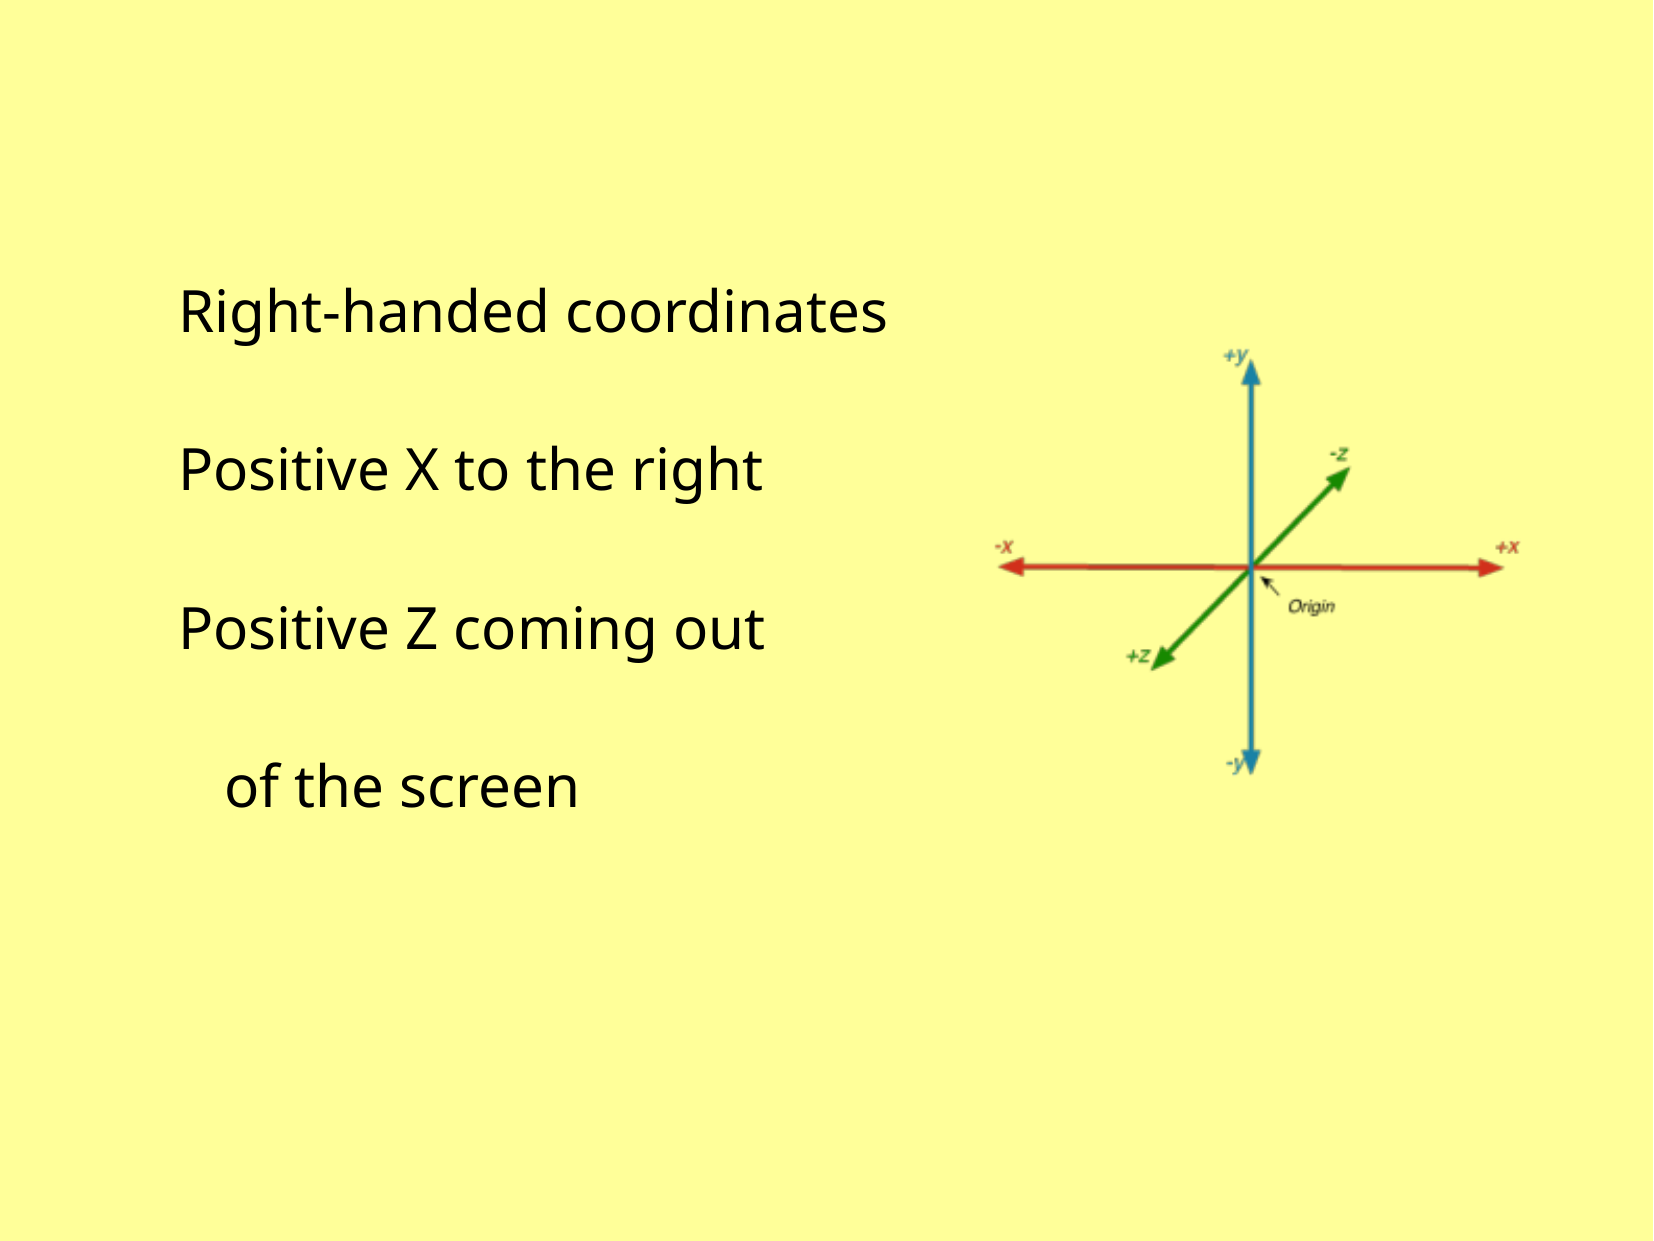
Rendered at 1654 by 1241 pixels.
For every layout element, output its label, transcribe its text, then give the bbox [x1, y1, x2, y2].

picture [991, 339, 1538, 790]
text_box Right-handed coordinates Positive X to the right Positive Z coming out of the screen [163, 262, 847, 838]
